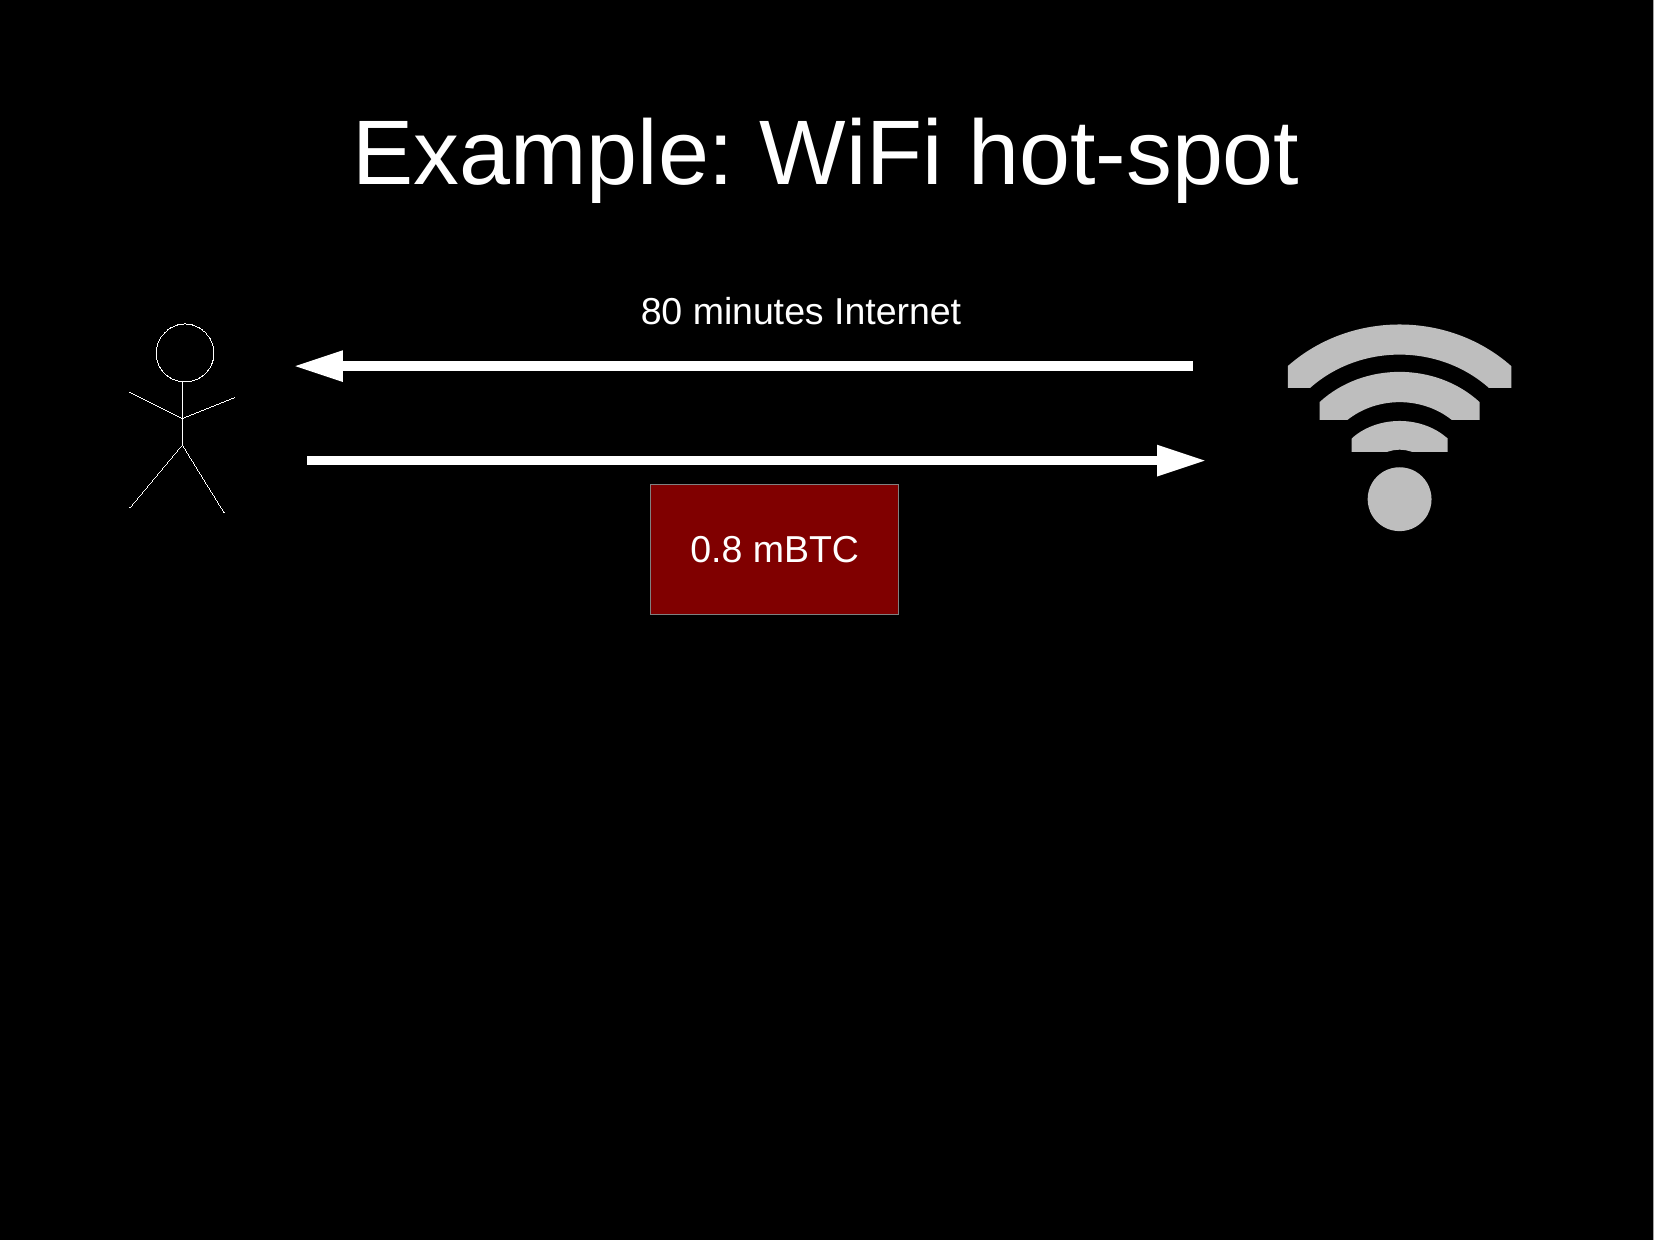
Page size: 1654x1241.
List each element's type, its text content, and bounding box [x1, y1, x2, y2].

text_box 80 minutes Internet [625, 283, 977, 341]
picture [1263, 283, 1536, 556]
text_box 0.8 mBTC [650, 484, 899, 615]
title Example: WiFi hot-spot [82, 49, 1571, 257]
